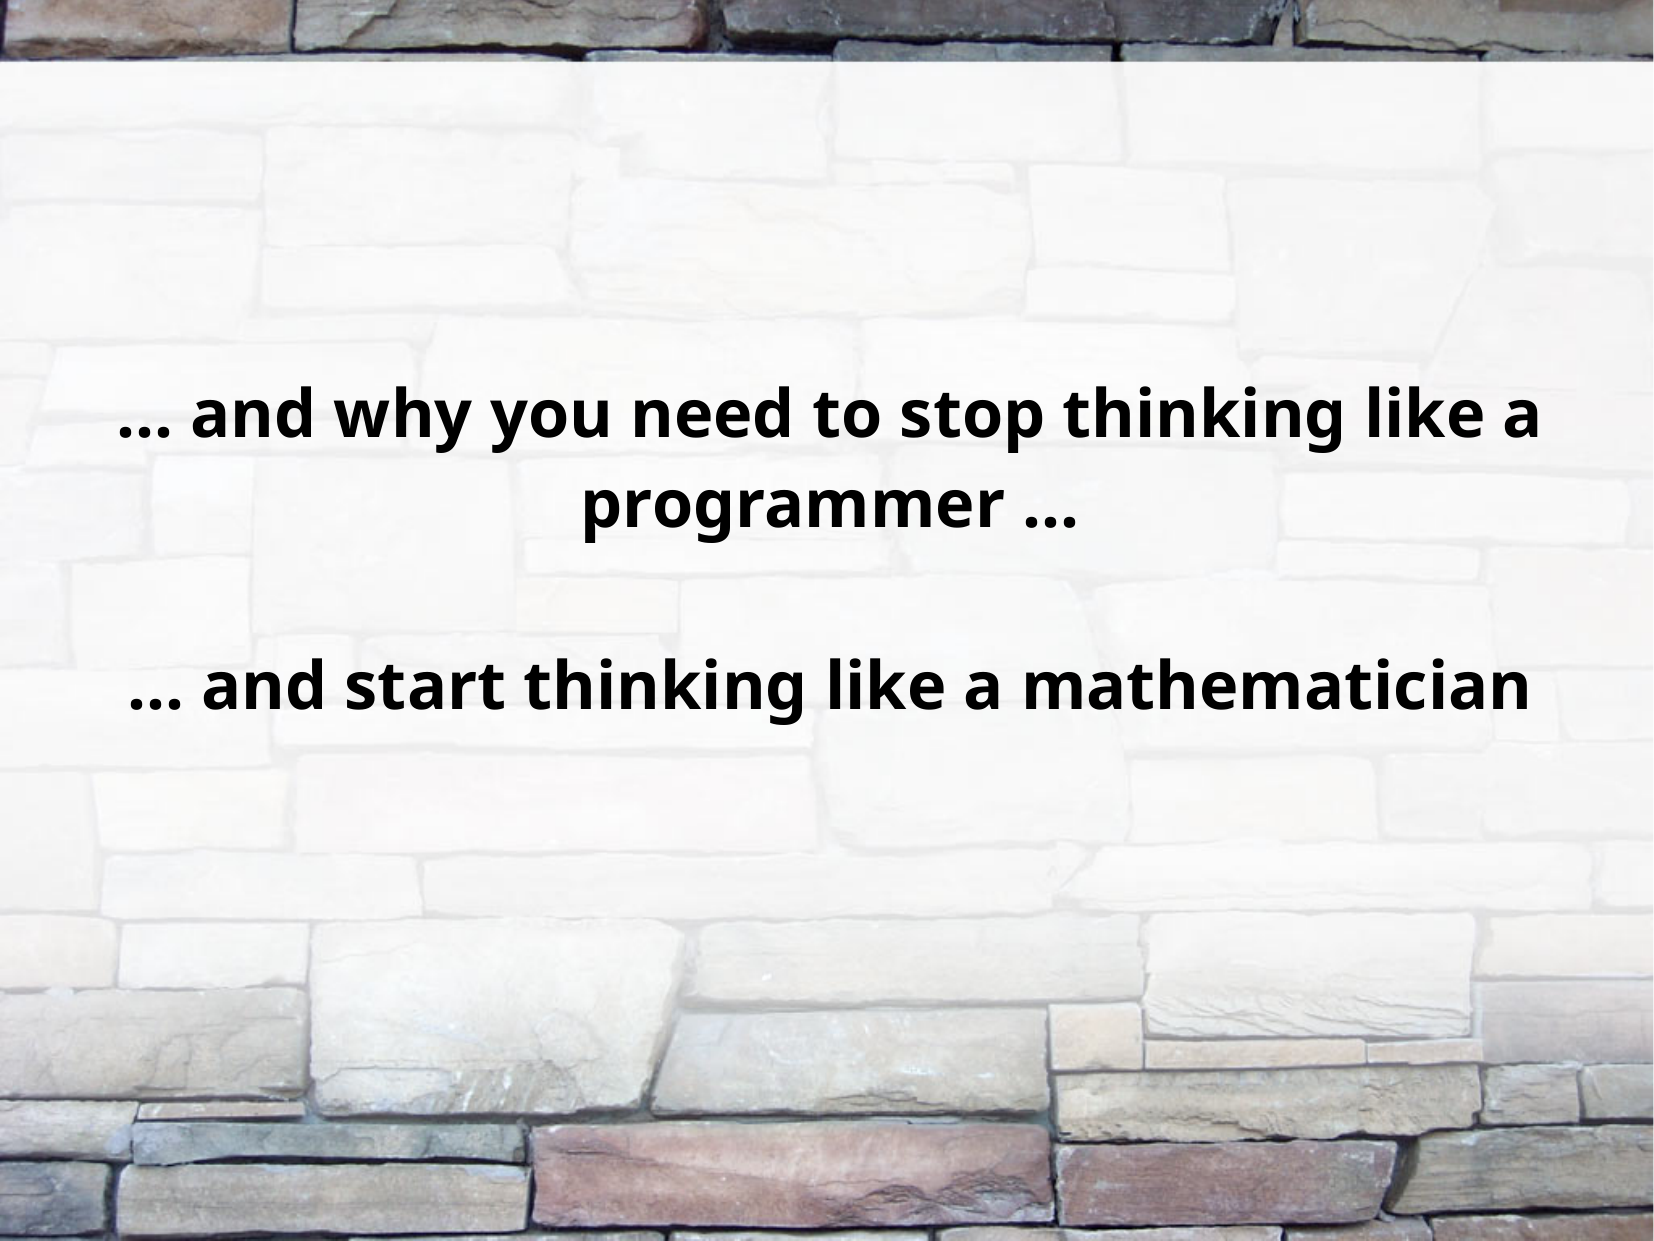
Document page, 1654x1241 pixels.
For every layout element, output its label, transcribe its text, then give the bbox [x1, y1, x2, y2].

subtitle ... and why you need to stop thinking like a programmer … ... and start thinking like a mathematician [90, 90, 1571, 1006]
picture [0, 0, 1654, 1241]
